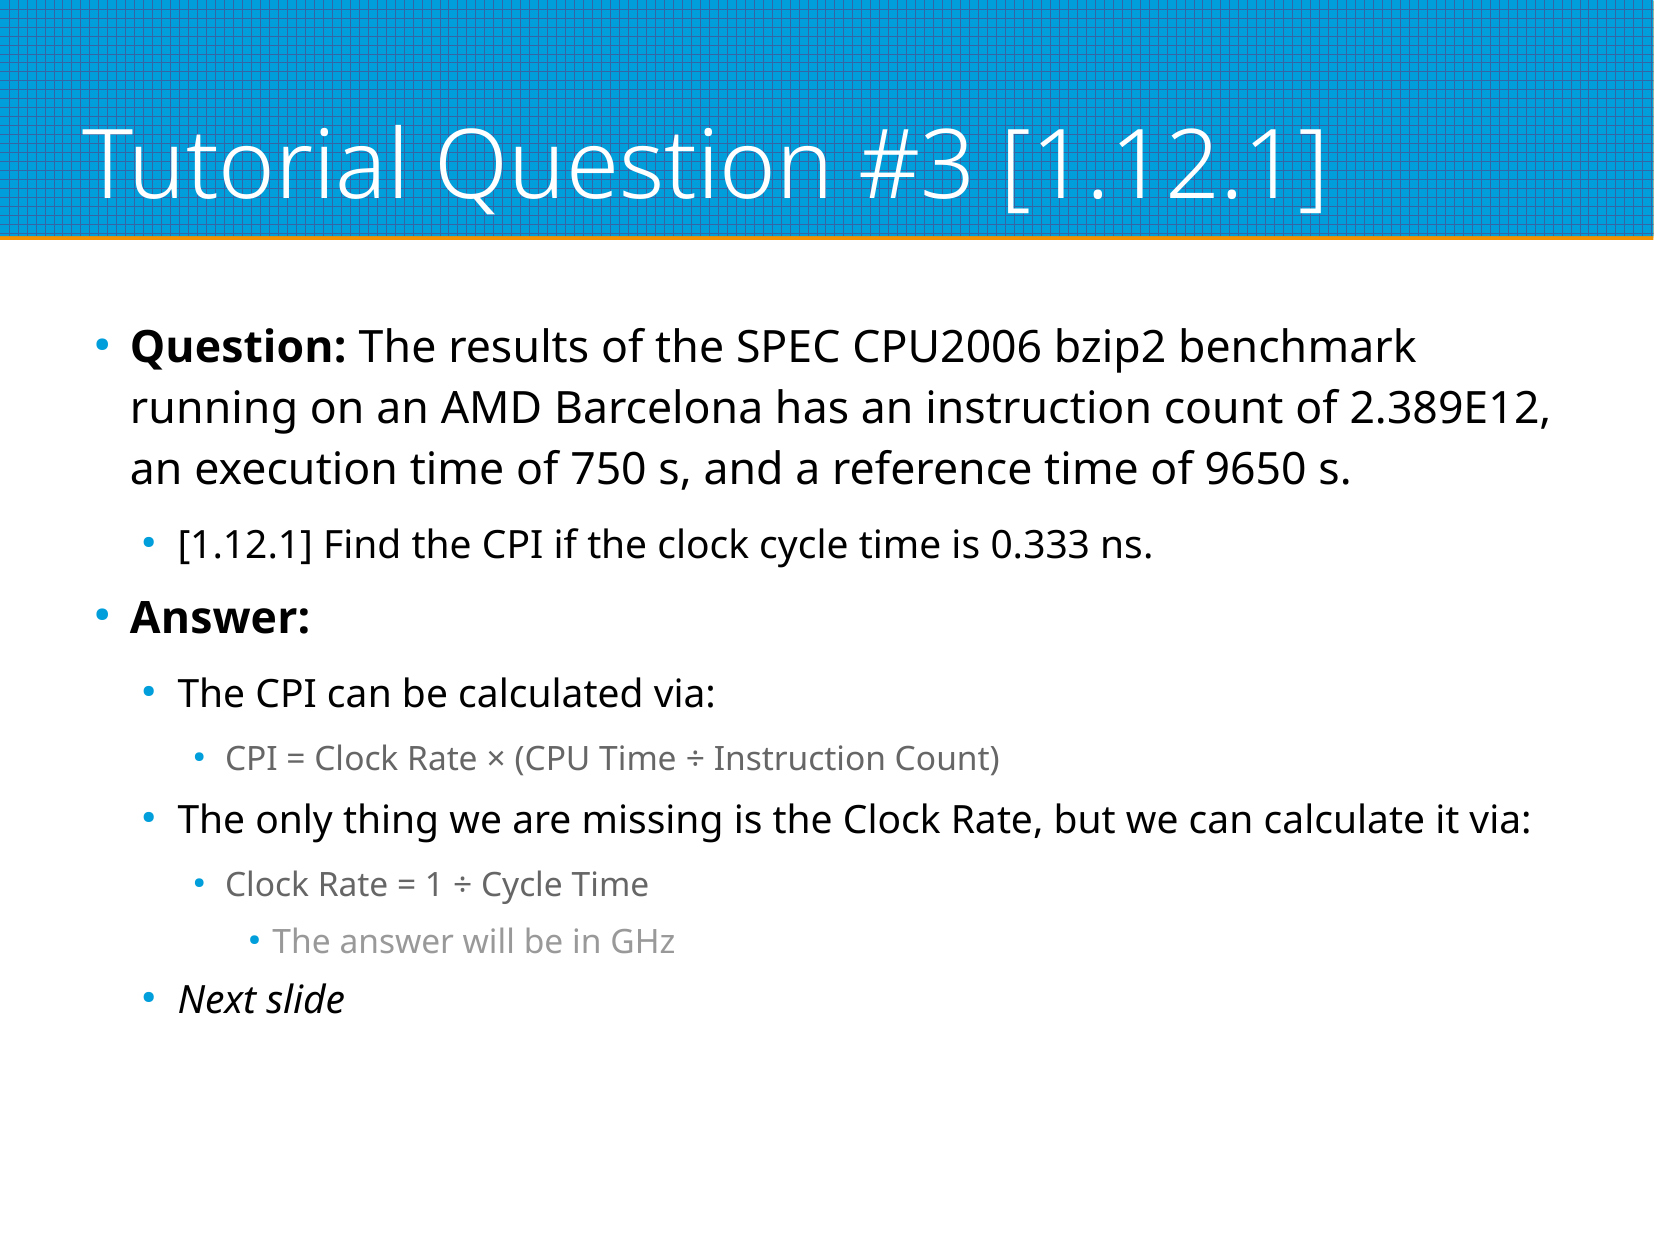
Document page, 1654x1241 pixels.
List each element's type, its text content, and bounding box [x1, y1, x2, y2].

list Question: The results of the SPEC CPU2006 bzip2 benchmark running on an AMD Barcelona has an instruction count of 2.389E12, an execution time of 750 s, and a reference time of 9650 s. [1.12.1] Find the CPI if the clock cycle time is 0.333 ns. Answer: The CPI can be calculated via: CPI = Clock Rate × (CPU Time ÷ Instruction Count) The only thing we are missing is the Clock Rate, but we can calculate it via: Clock Rate = 1 ÷ Cycle Time The answer will be in GHz Next slide [82, 314, 1563, 1081]
title Tutorial Question #3 [1.12.1] [82, 19, 1571, 227]
